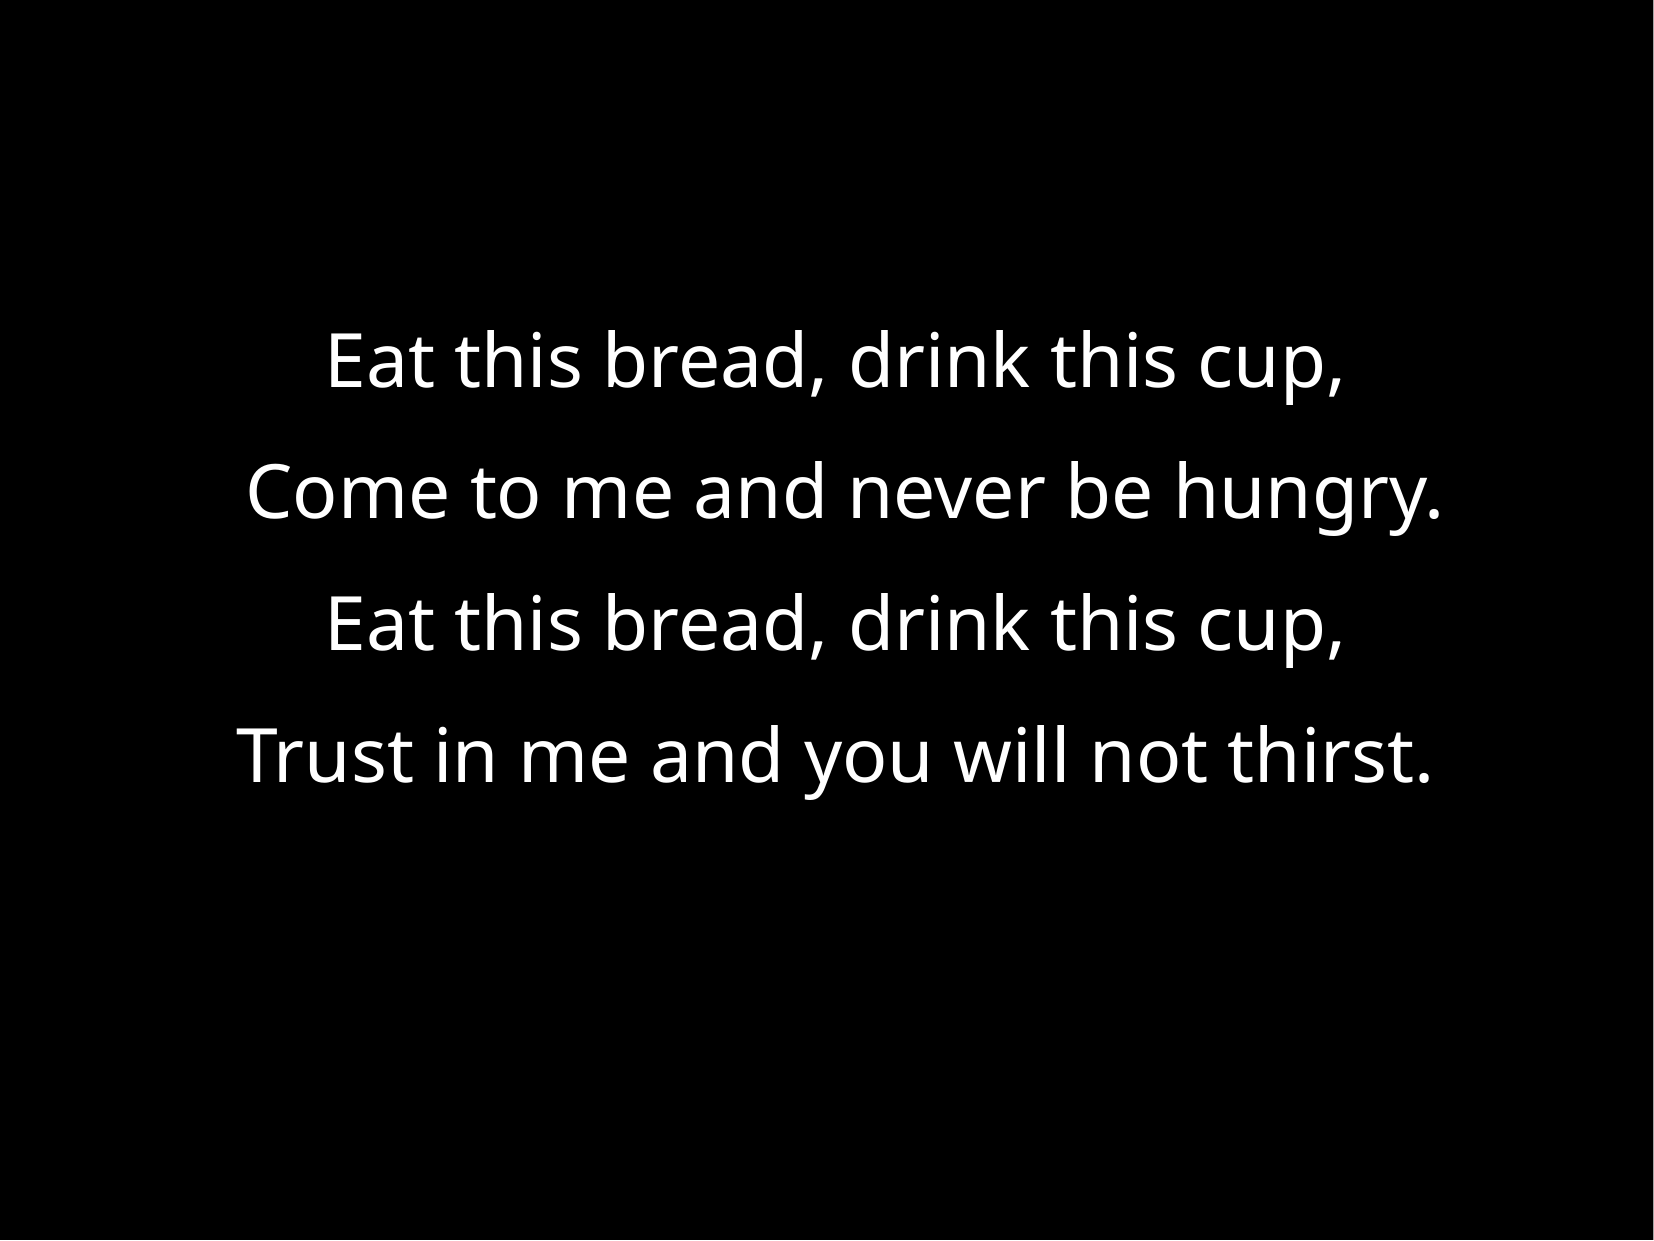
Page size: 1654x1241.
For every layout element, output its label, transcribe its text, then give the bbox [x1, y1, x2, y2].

list Eat this bread, drink this cup, Come to me and never be hungry. Eat this bread, drink this cup, Trust in me and you will not thirst. [0, 307, 1654, 1027]
